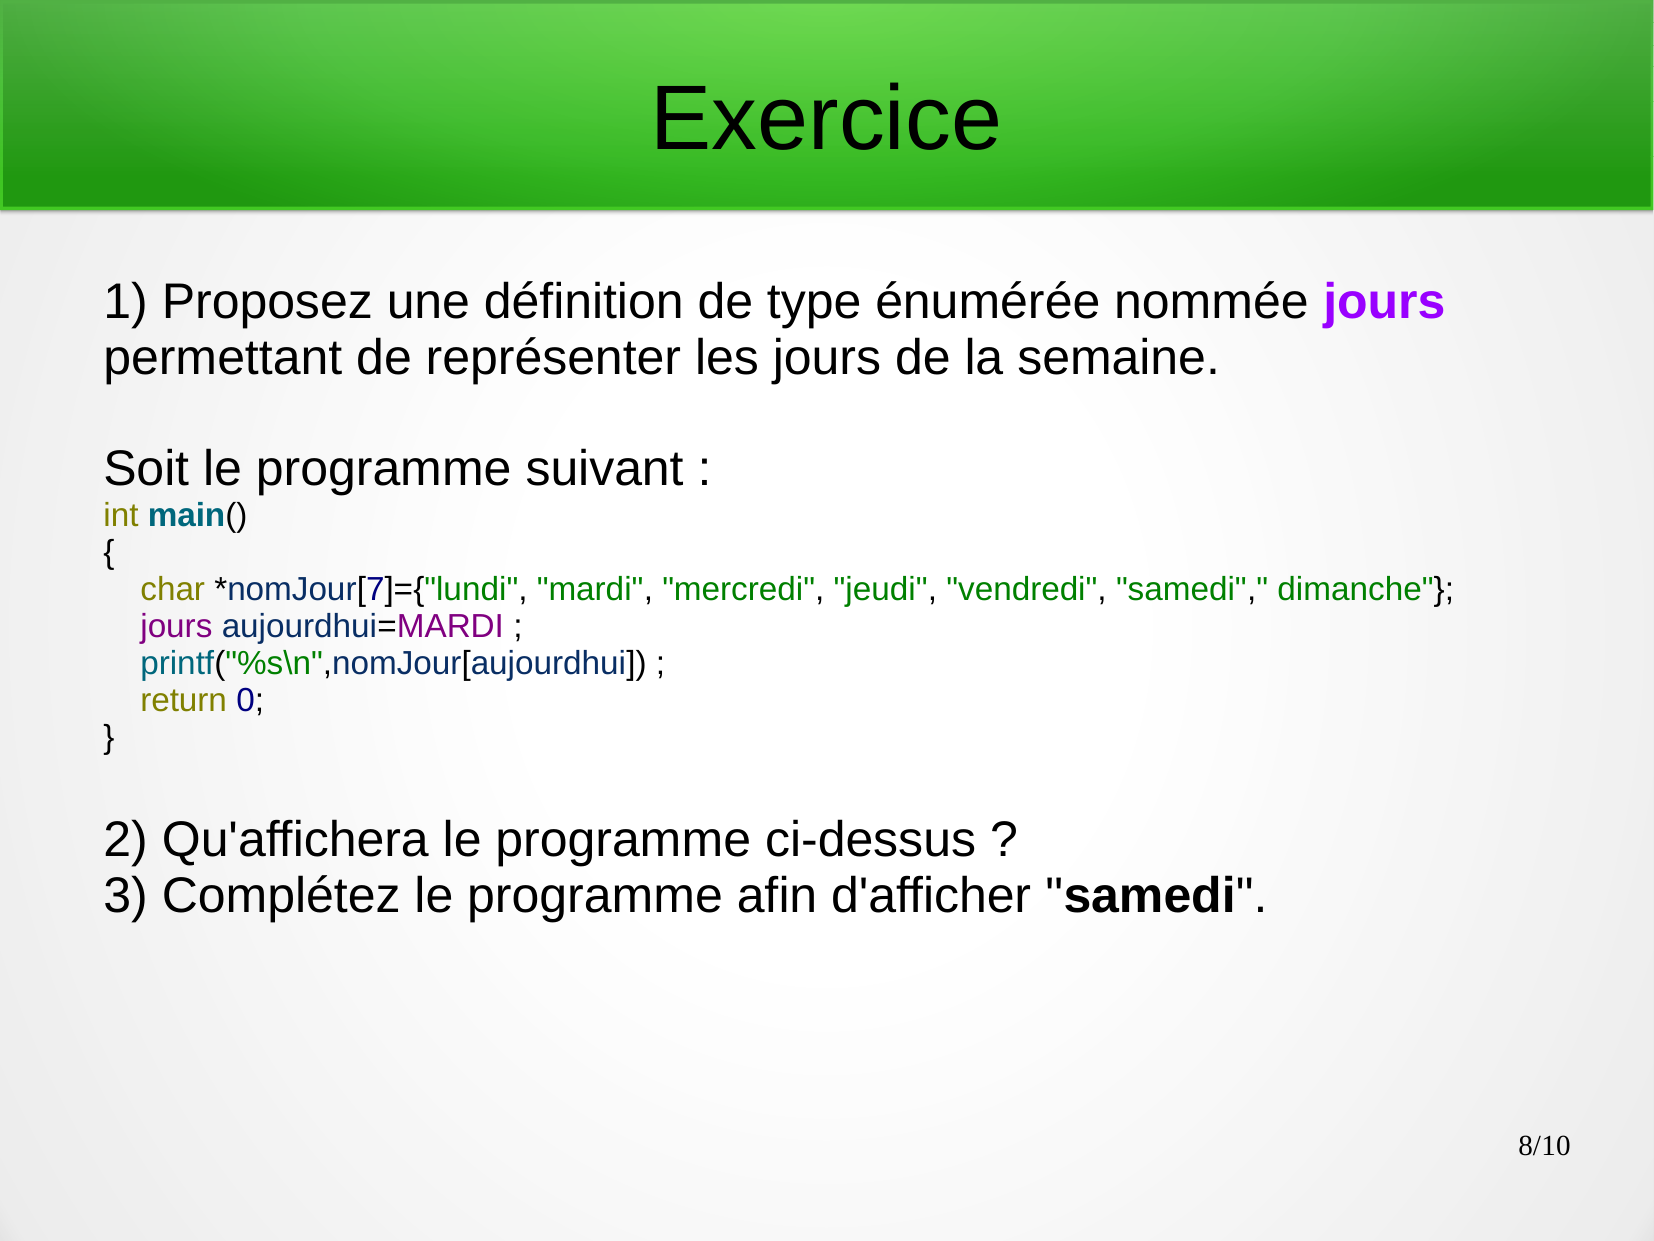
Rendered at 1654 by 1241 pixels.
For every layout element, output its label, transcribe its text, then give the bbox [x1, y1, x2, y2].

title Exercice [82, 47, 1571, 189]
text_box Proposez une définition de type énumérée nommée jours permettant de représenter les jours de la semaine. Soit le programme suivant : int main() { char *nomJour[7]={"lundi", "mardi", "mercredi", "jeudi", "vendredi", "samedi"," dimanche"}; jours aujourdhui=MARDI ; printf("%s\n",nomJour[aujourdhui]) ; return 0; } Qu'affichera le programme ci-dessus ? Complétez le programme afin d'afficher "samedi". [88, 265, 1565, 1153]
